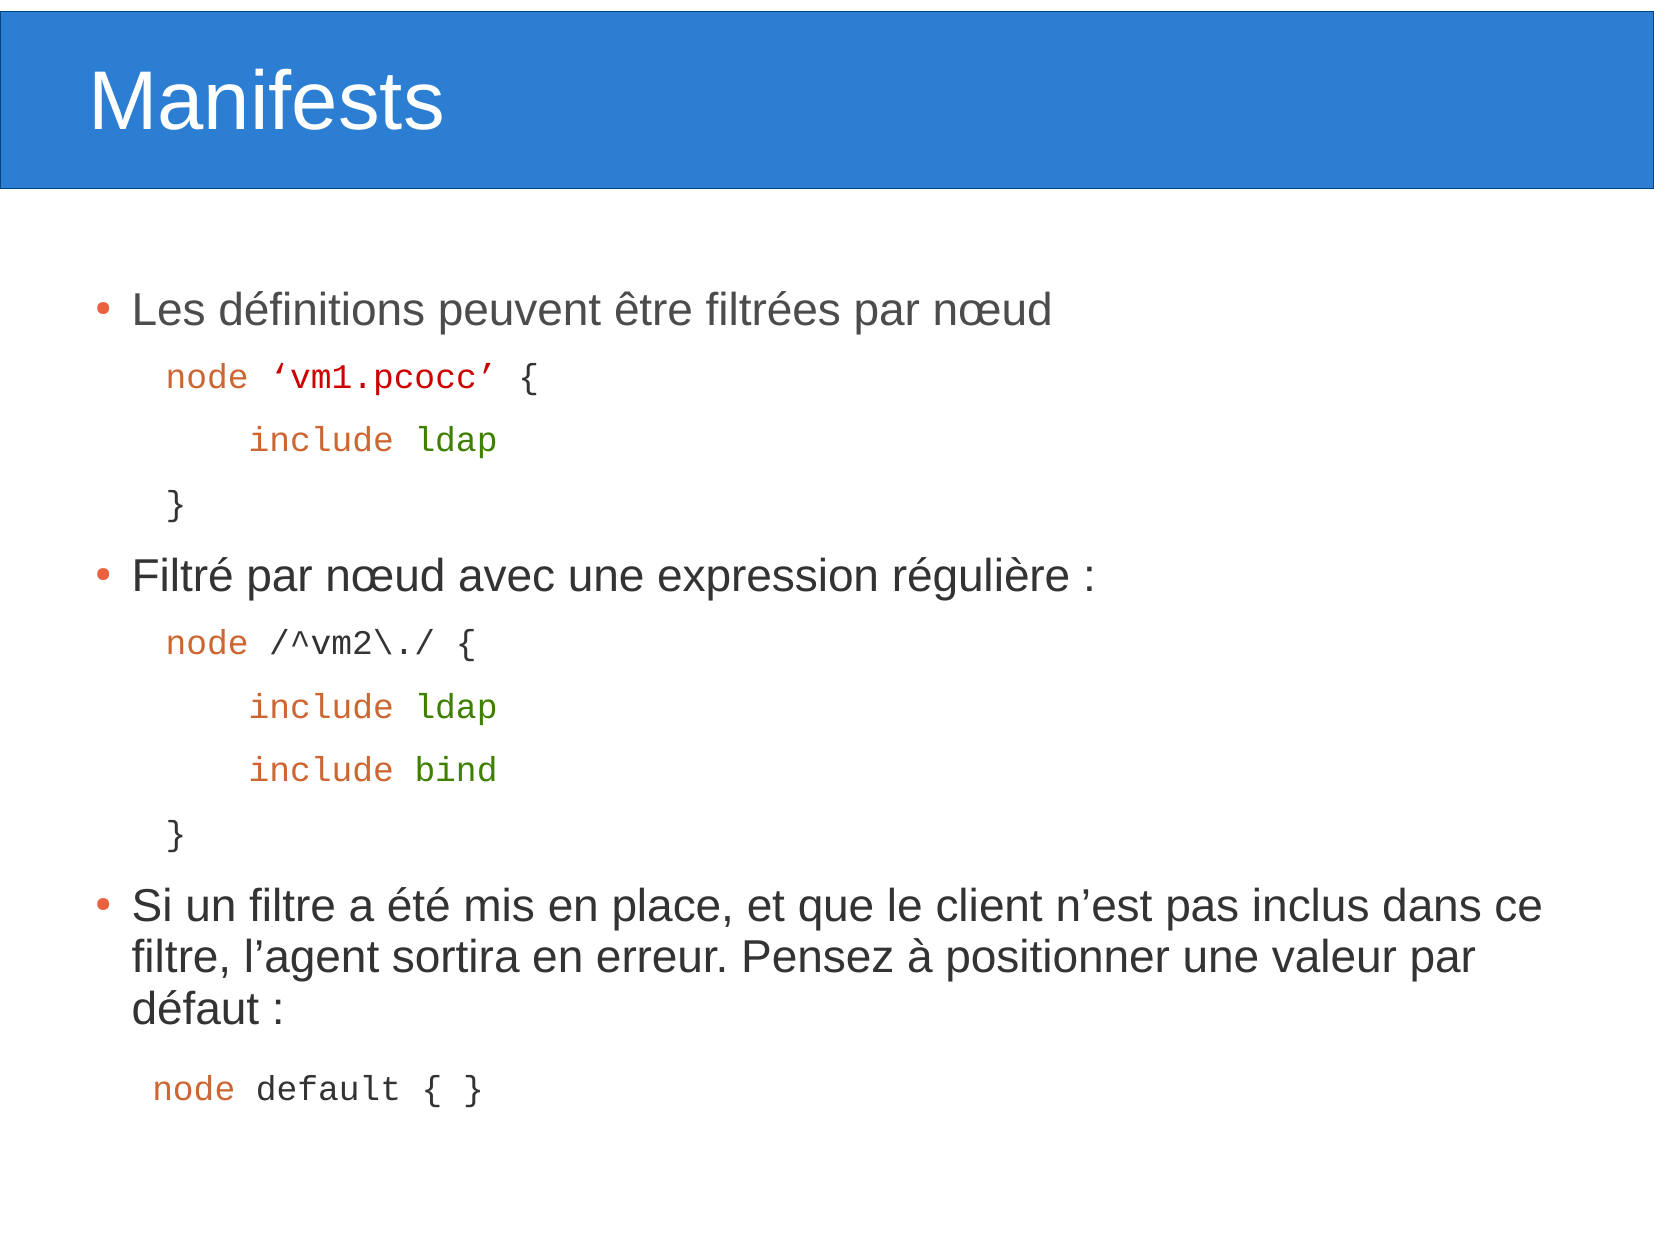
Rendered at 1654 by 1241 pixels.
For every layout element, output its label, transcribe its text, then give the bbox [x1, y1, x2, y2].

title Manifests [0, 11, 1654, 189]
list Les définitions peuvent être filtrées par nœud node ‘vm1.pcocc’ { include ldap } Filtré par nœud avec une expression régulière : node /^vm2\./ { include ldap include bind } Si un filtre a été mis en place, et que le client n’est pas inclus dans ce filtre, l’agent sortira en erreur. Pensez à positionner une valeur par défaut : node default { } [82, 283, 1560, 1123]
